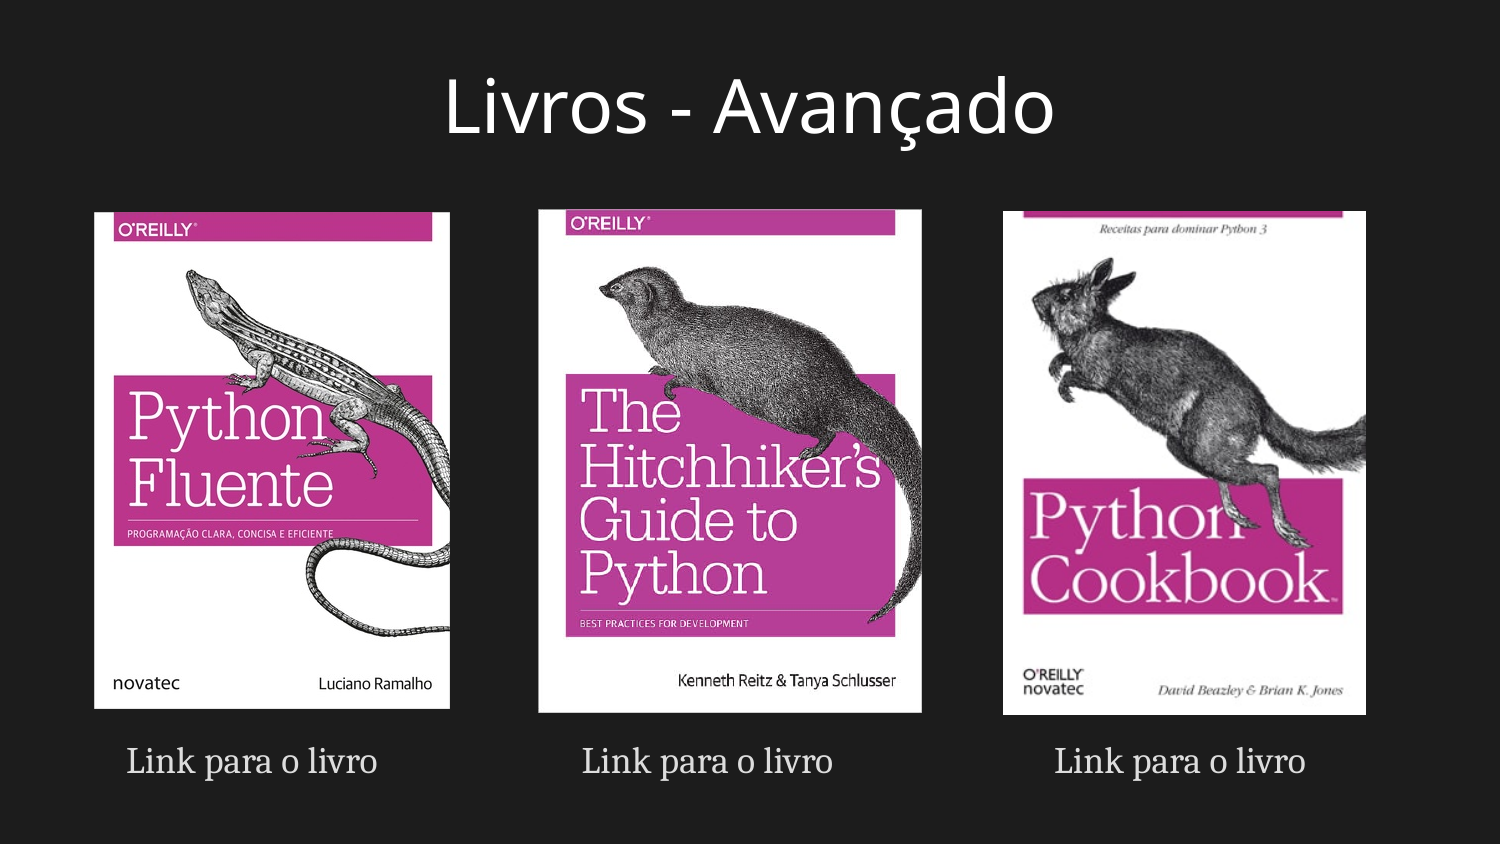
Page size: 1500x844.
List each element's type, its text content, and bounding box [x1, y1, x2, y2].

picture [94, 212, 450, 709]
text_box Link para o livro [1039, 732, 1332, 792]
text_box Link para o livro [111, 732, 404, 792]
picture [1003, 211, 1366, 715]
picture [538, 209, 922, 713]
text_box Link para o livro [566, 732, 860, 792]
text_box Livros - Avançado [74, 33, 1425, 175]
